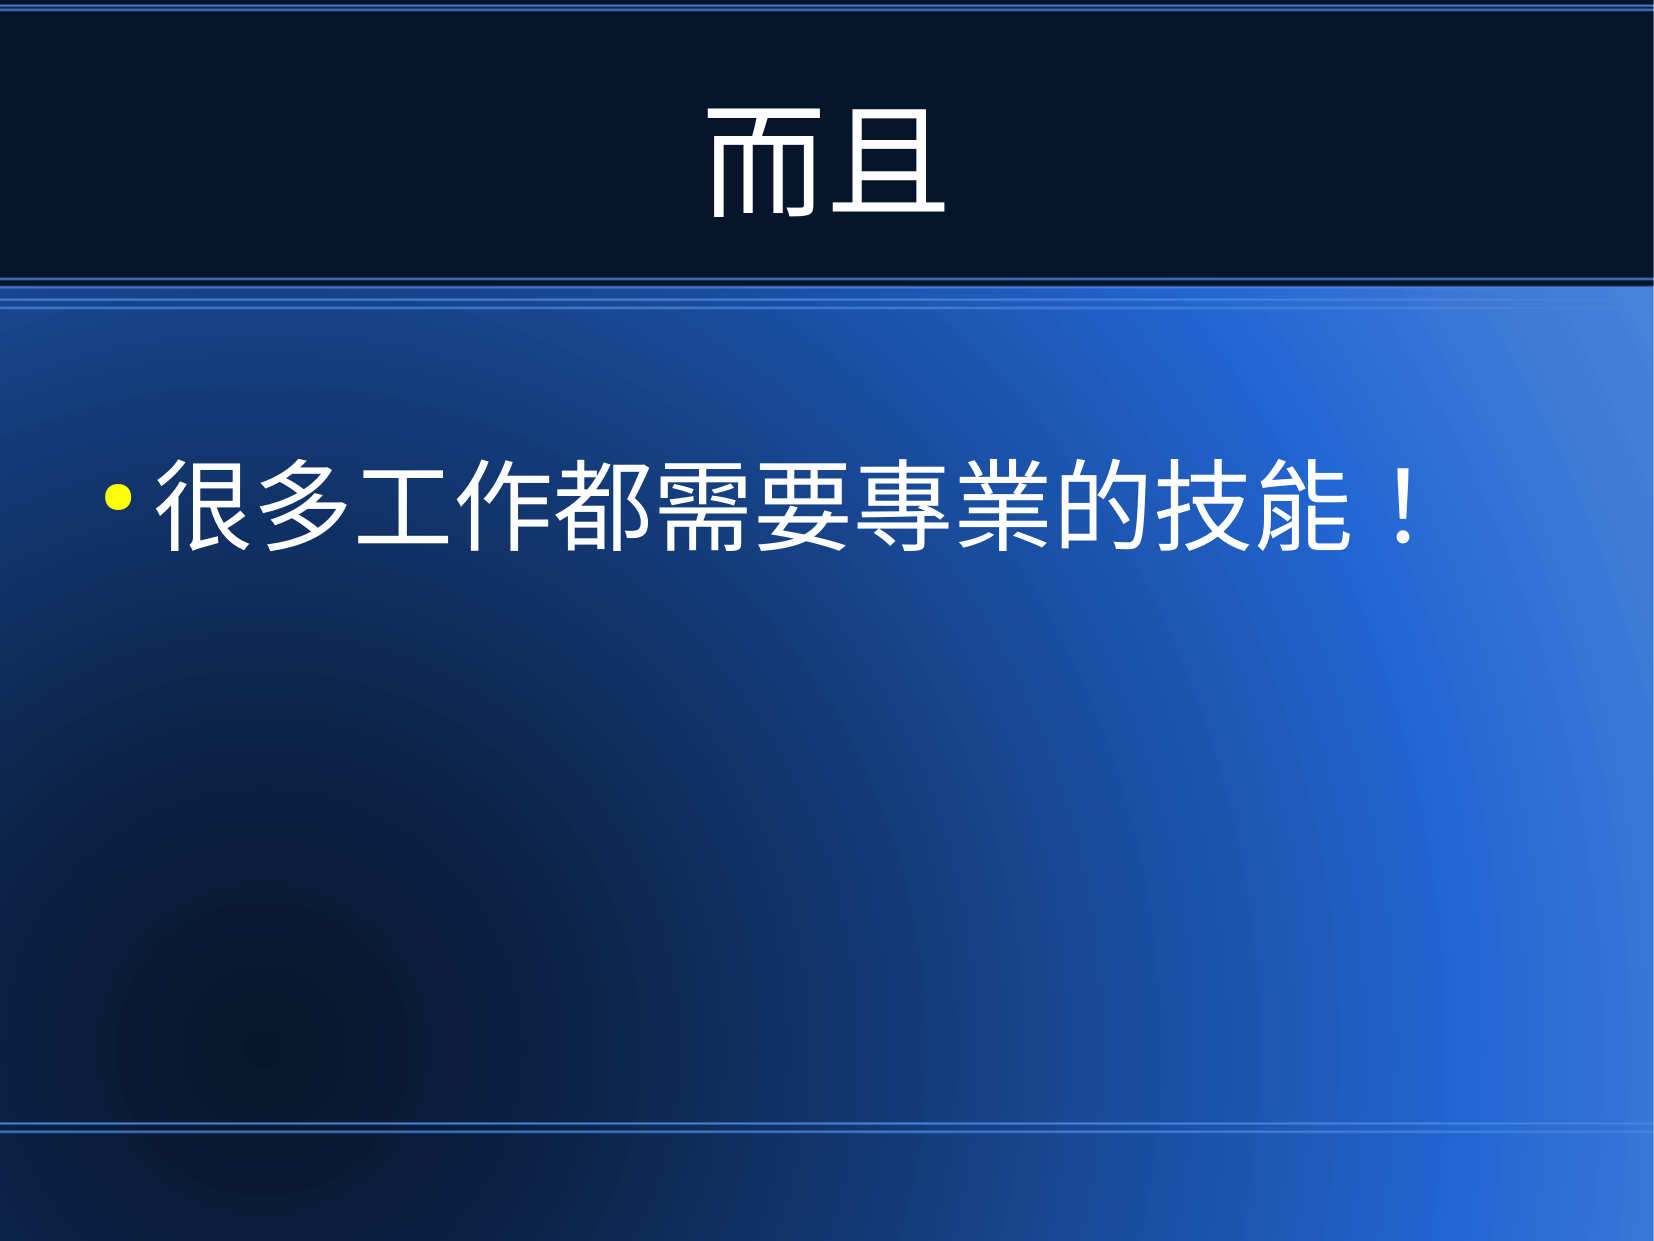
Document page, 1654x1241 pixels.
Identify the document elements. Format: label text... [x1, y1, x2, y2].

title 而且 [82, 49, 1571, 257]
picture [0, 0, 1654, 1241]
list 很多工作都需要專業的技能！ [82, 355, 1571, 1241]
